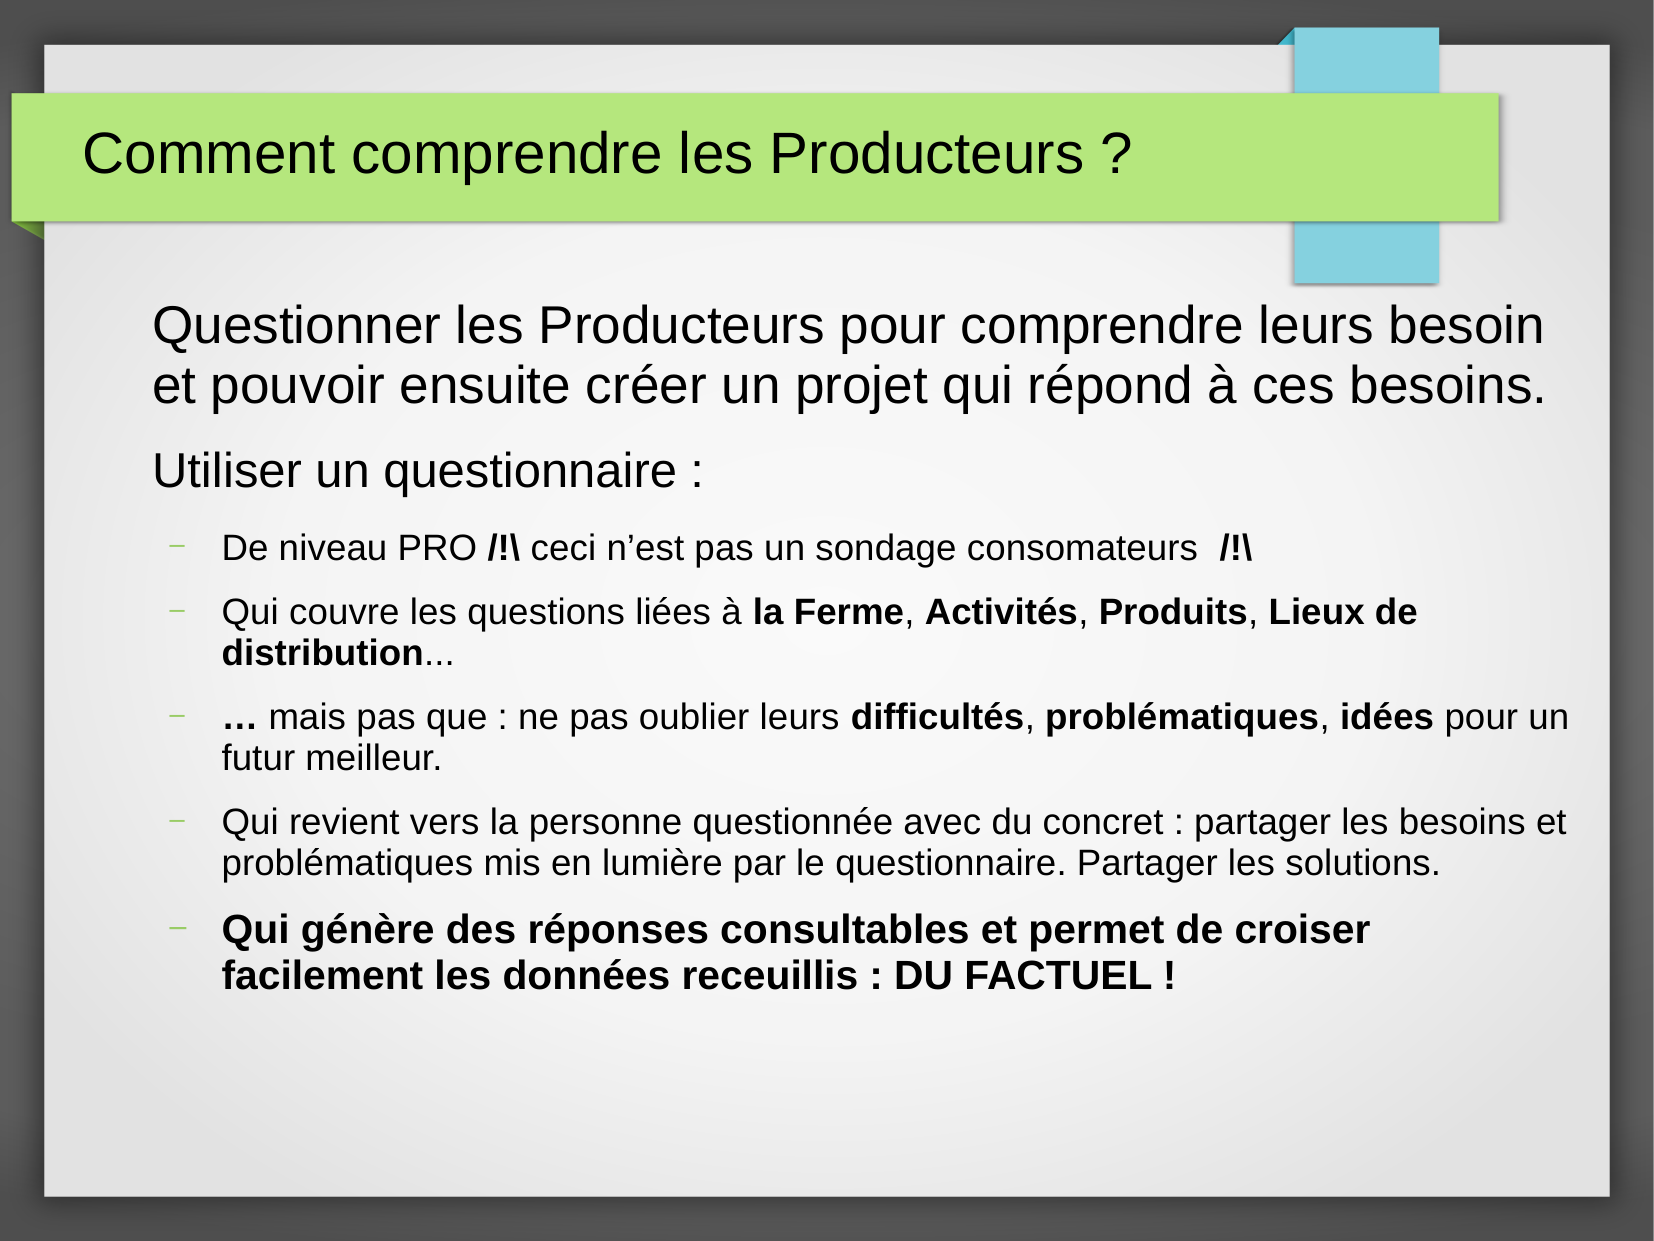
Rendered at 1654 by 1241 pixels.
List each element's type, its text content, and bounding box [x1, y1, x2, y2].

picture [0, 0, 1654, 1241]
title Comment comprendre les Producteurs ? [82, 94, 1264, 213]
list Questionner les Producteurs pour comprendre leurs besoin et pouvoir ensuite créer un projet qui répond à ces besoins. Utiliser un questionnaire : De niveau PRO /!\ ceci n’est pas un sondage consomateurs /!\ Qui couvre les questions liées à la Ferme, Activités, Produits, Lieux de distribution... … mais pas que : ne pas oublier leurs difficultés, problématiques, idées pour un futur meilleur. Qui revient vers la personne questionnée avec du concret : partager les besoins et problématiques mis en lumière par le questionnaire. Partager les solutions. Qui génère des réponses consultables et permet de croiser facilement les données receuillis : DU FACTUEL ! [82, 295, 1571, 1015]
